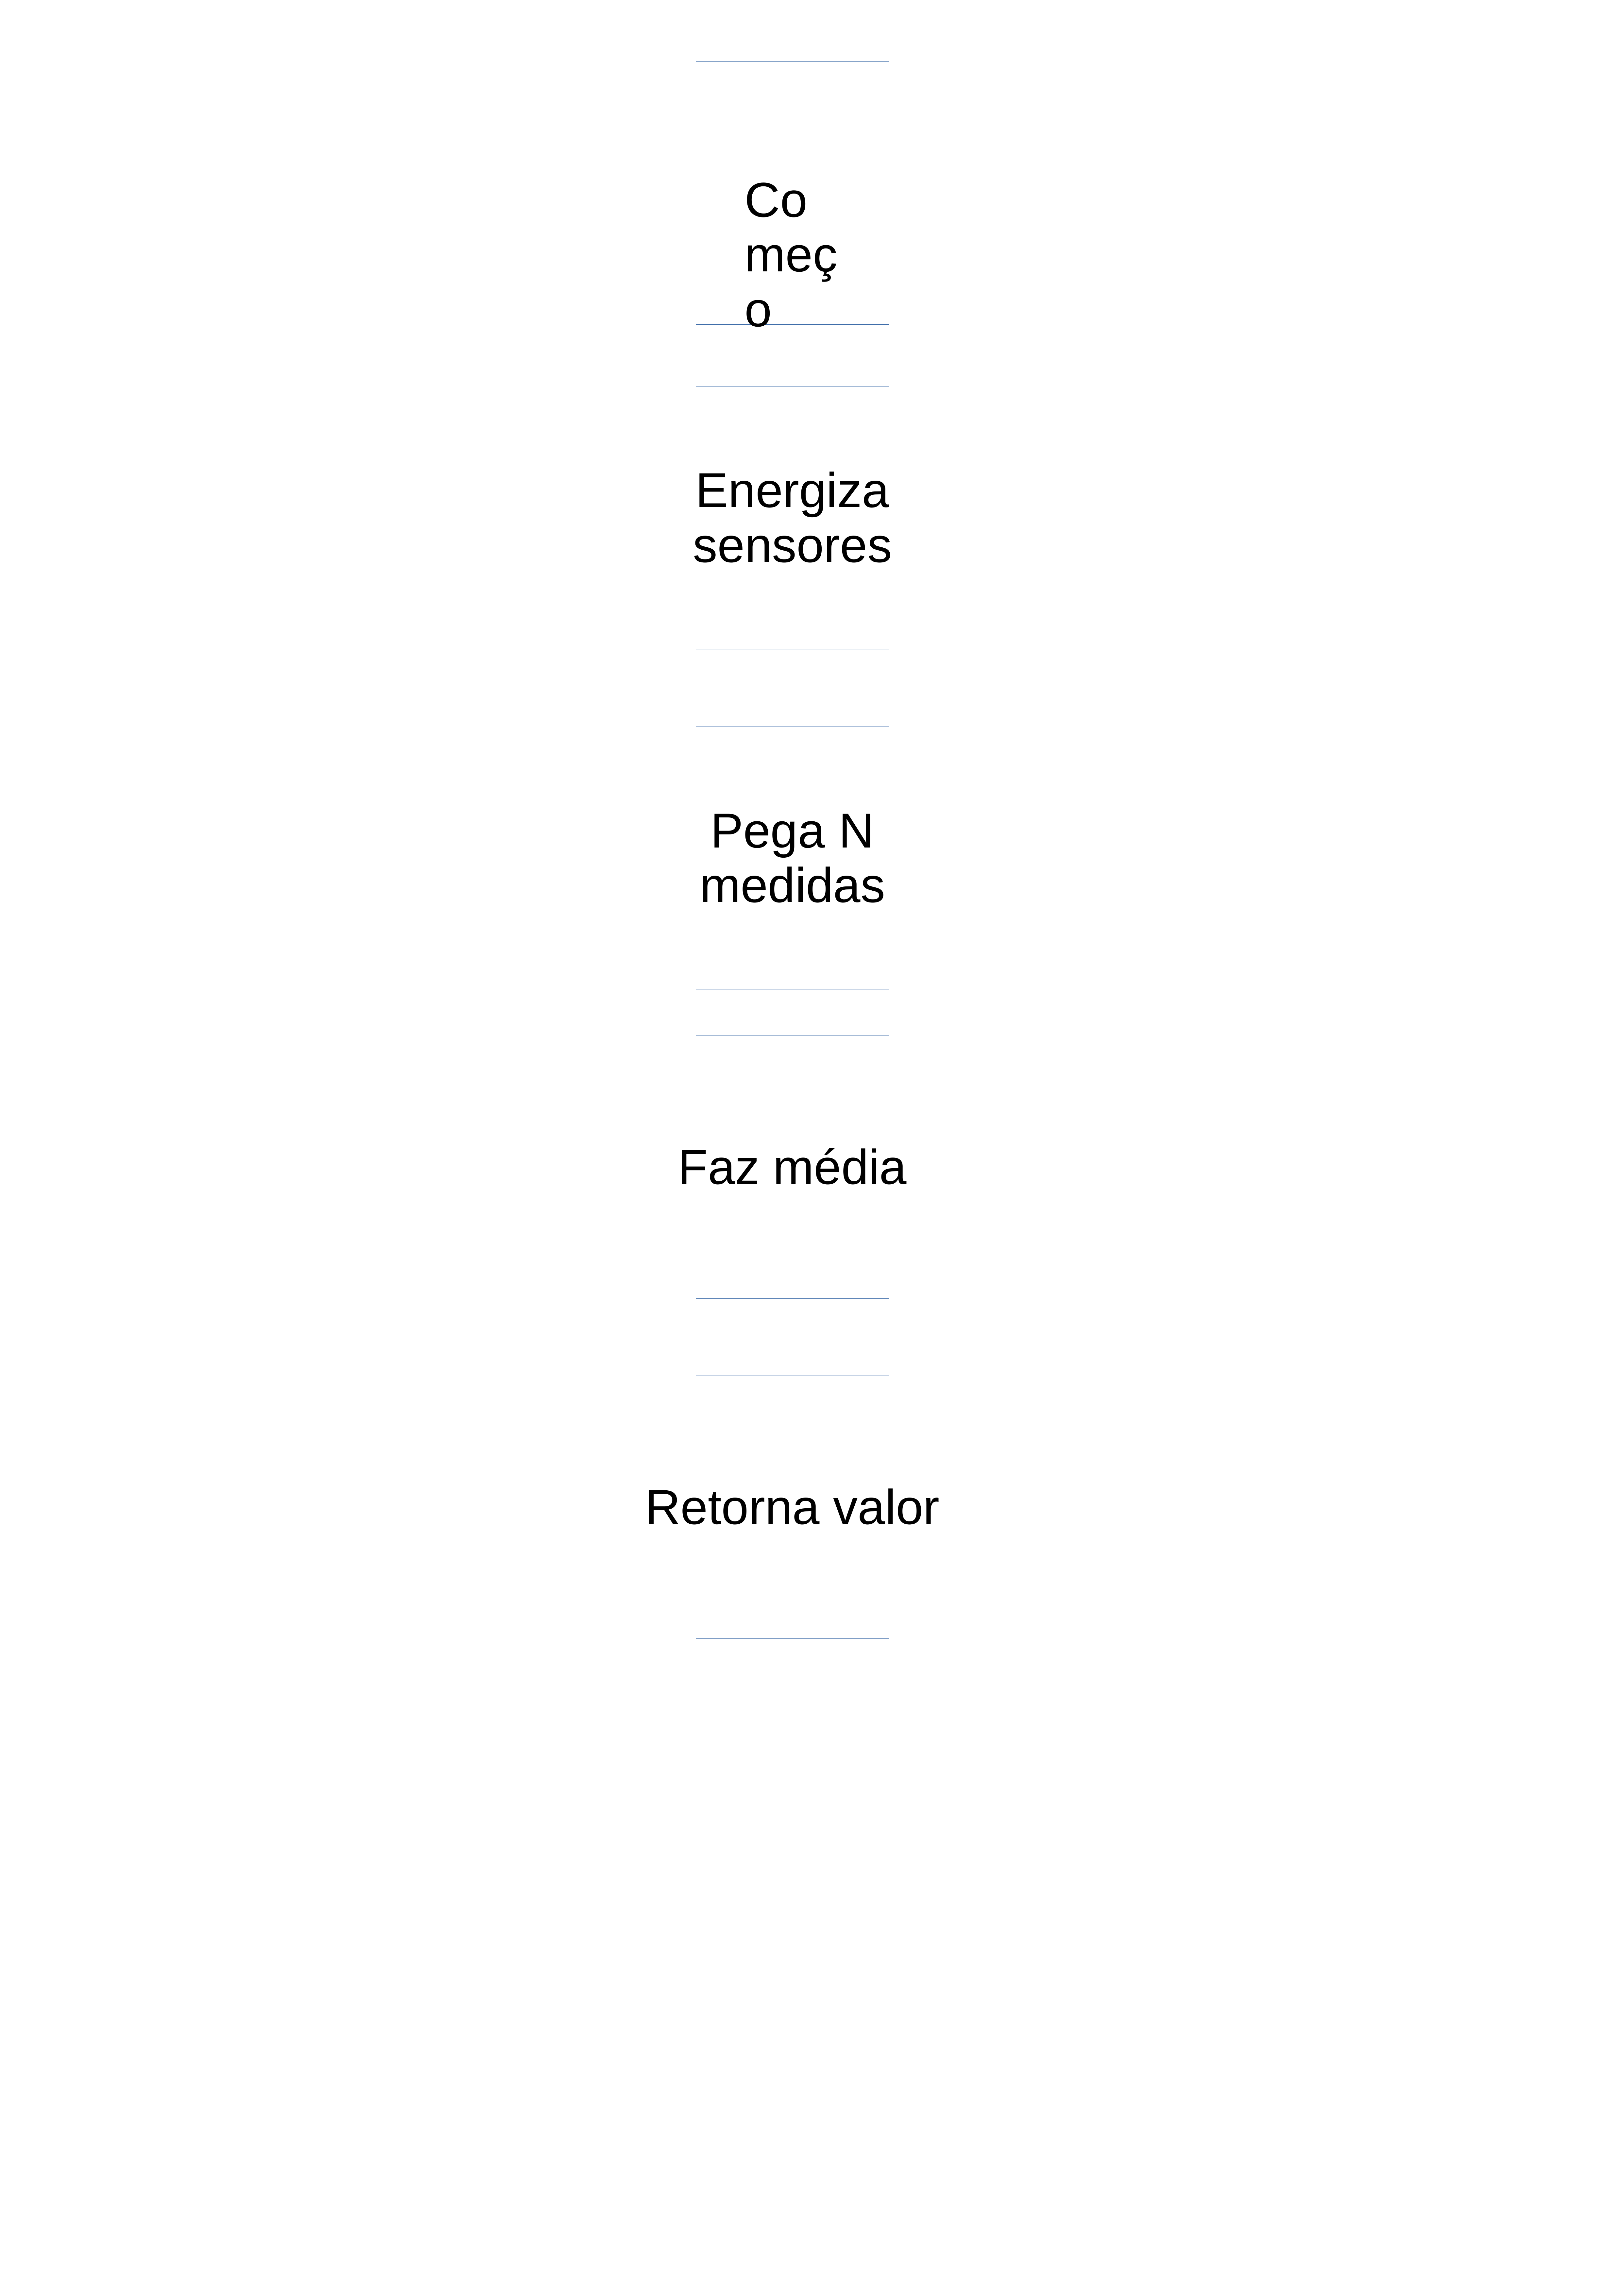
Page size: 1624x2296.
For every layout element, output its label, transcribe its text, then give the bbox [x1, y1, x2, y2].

text_box Energiza sensores [696, 546, 711, 559]
text_box Energiza sensores [696, 386, 889, 649]
text_box Retorna valor [696, 1501, 701, 1509]
text_box [696, 61, 889, 325]
text_box Faz média [696, 1036, 889, 1299]
text_box Retorna valor [696, 1376, 889, 1639]
text_box Faz média [886, 1172, 889, 1181]
text_box Começo [740, 170, 851, 345]
text_box Energiza sensores [874, 539, 889, 551]
text_box Pega N medidas [696, 727, 889, 989]
